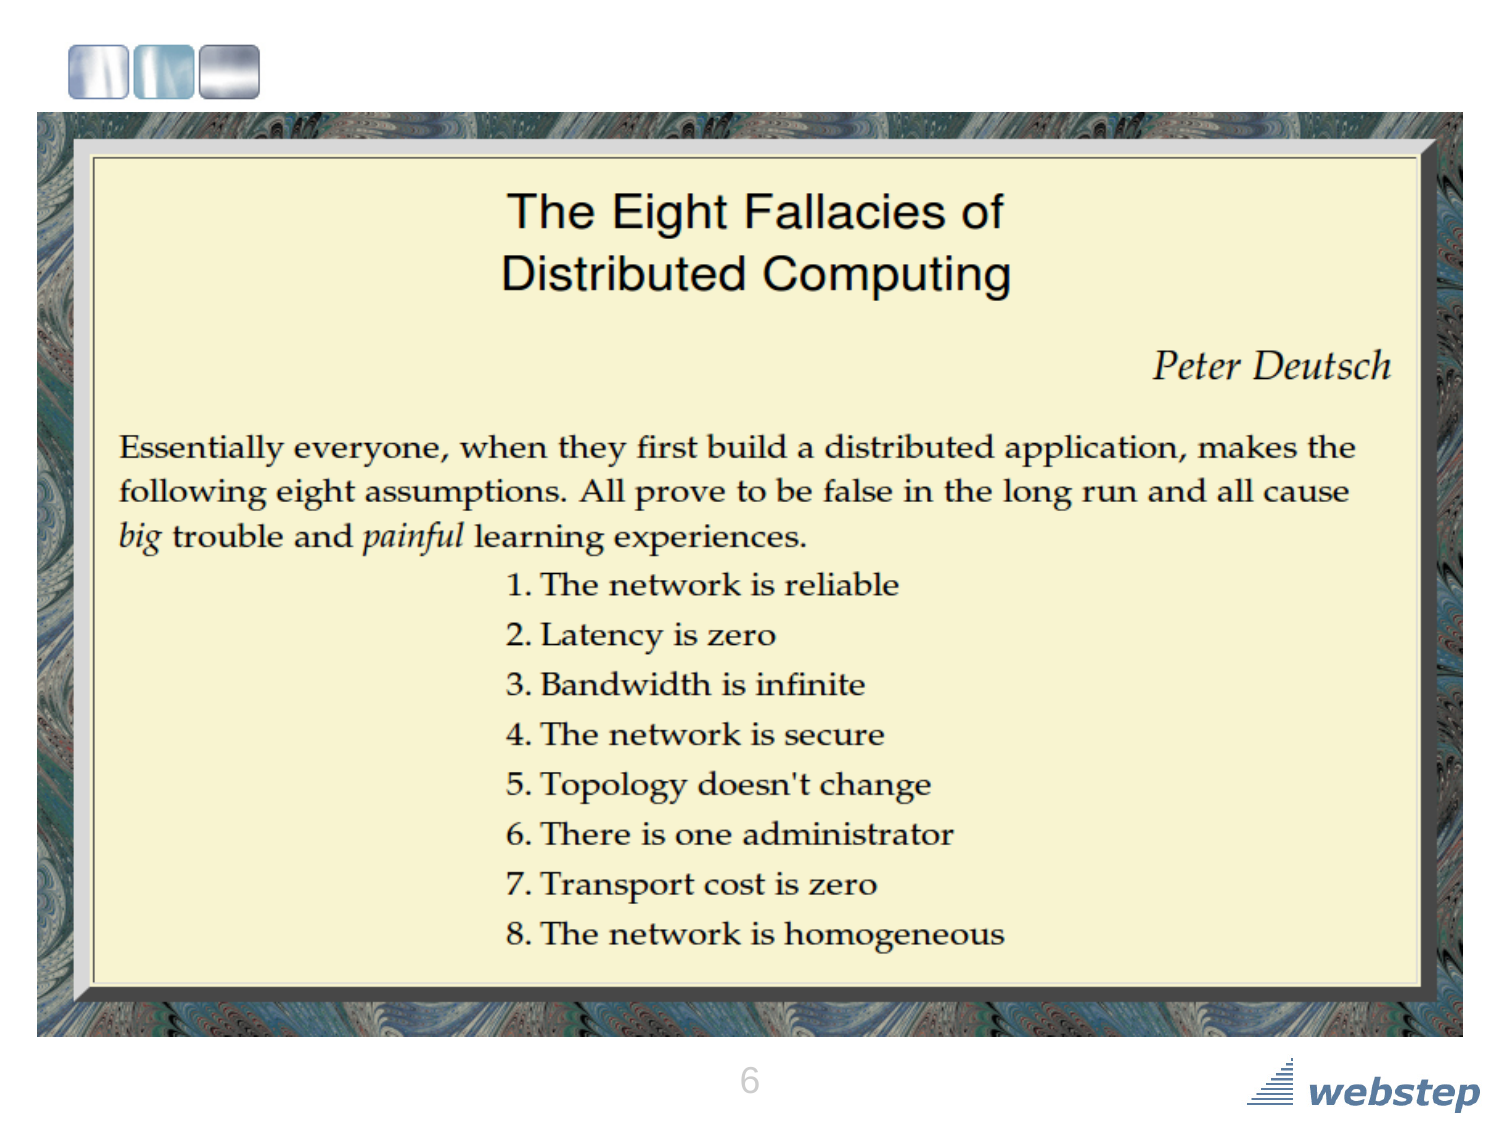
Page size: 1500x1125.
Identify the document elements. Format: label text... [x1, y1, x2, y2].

picture [64, 42, 266, 104]
picture [37, 112, 1463, 1037]
picture [1234, 1047, 1495, 1118]
text_box <number> [719, 1047, 781, 1107]
